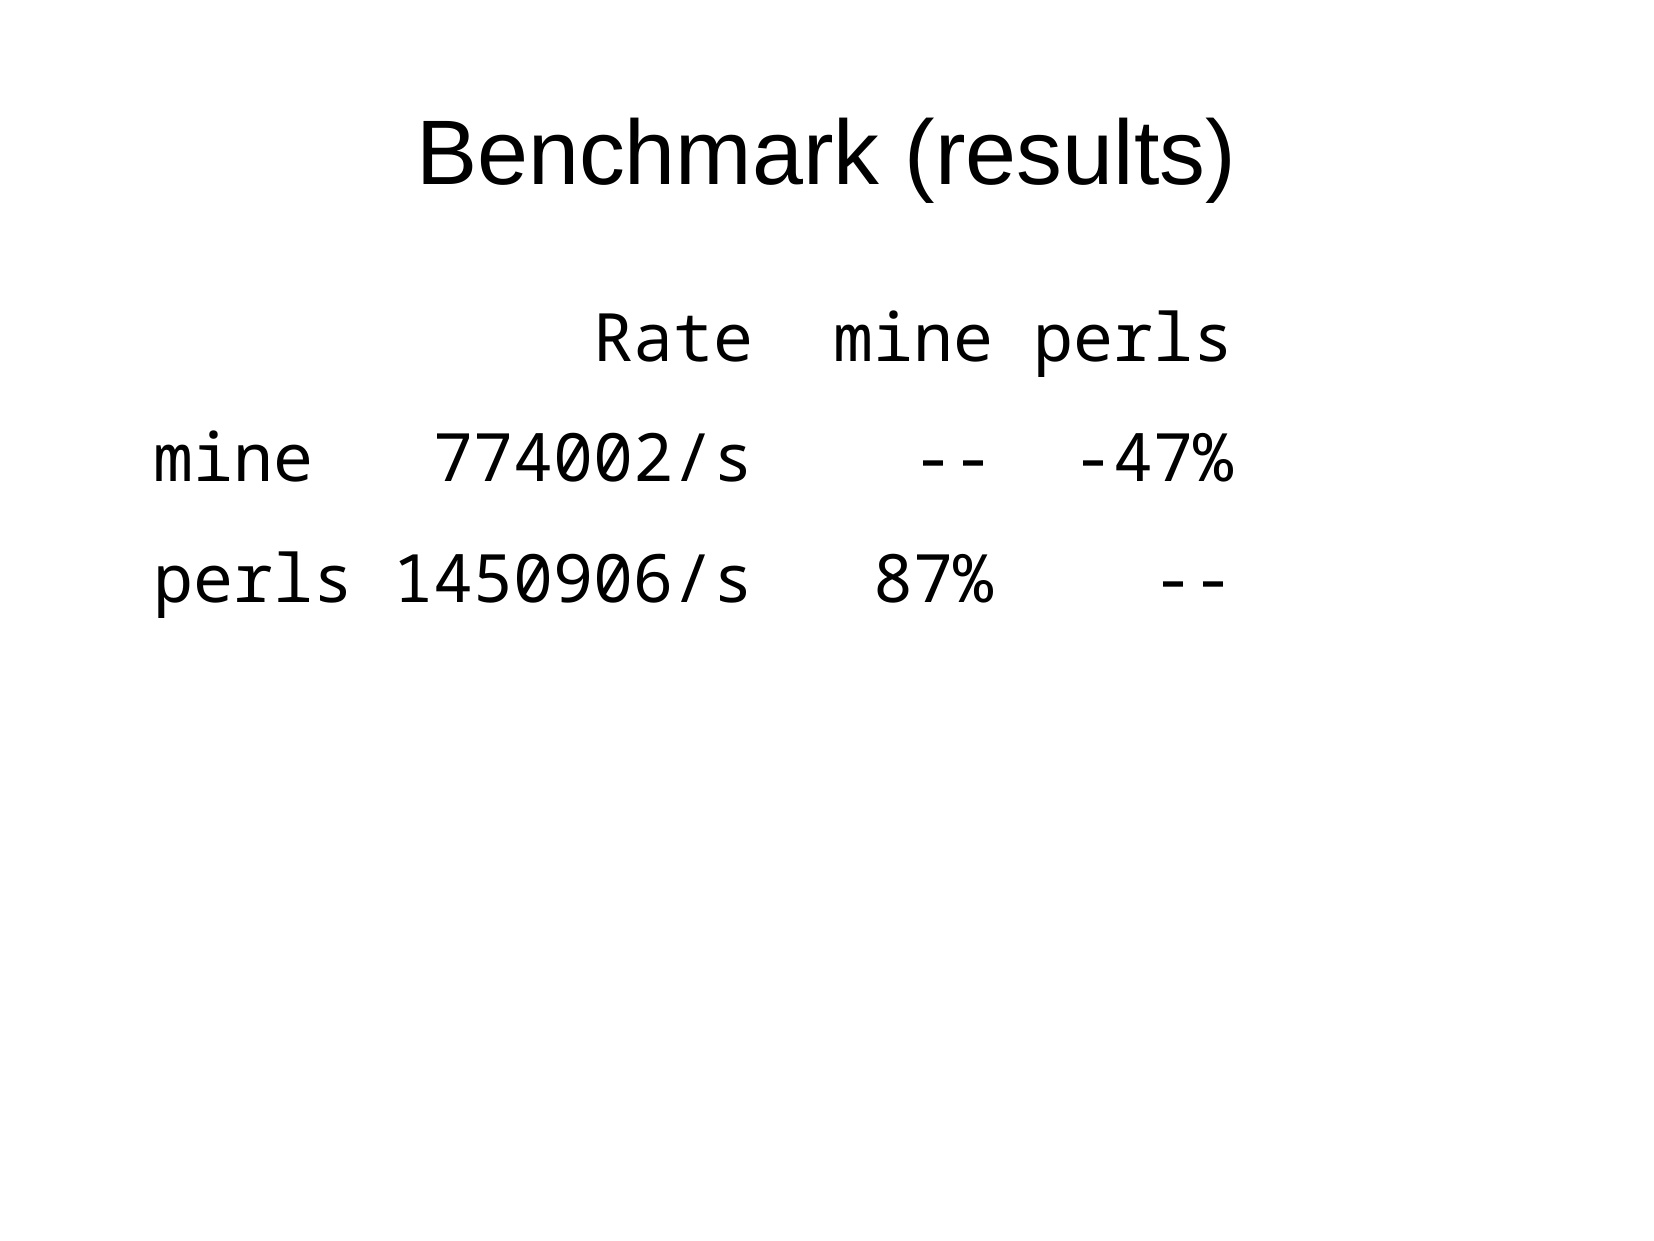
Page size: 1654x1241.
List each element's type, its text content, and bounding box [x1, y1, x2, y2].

list Rate mine perls mine 774002/s -- -47% perls 1450906/s 87% -- [82, 290, 1571, 1010]
title Benchmark (results) [82, 49, 1571, 257]
